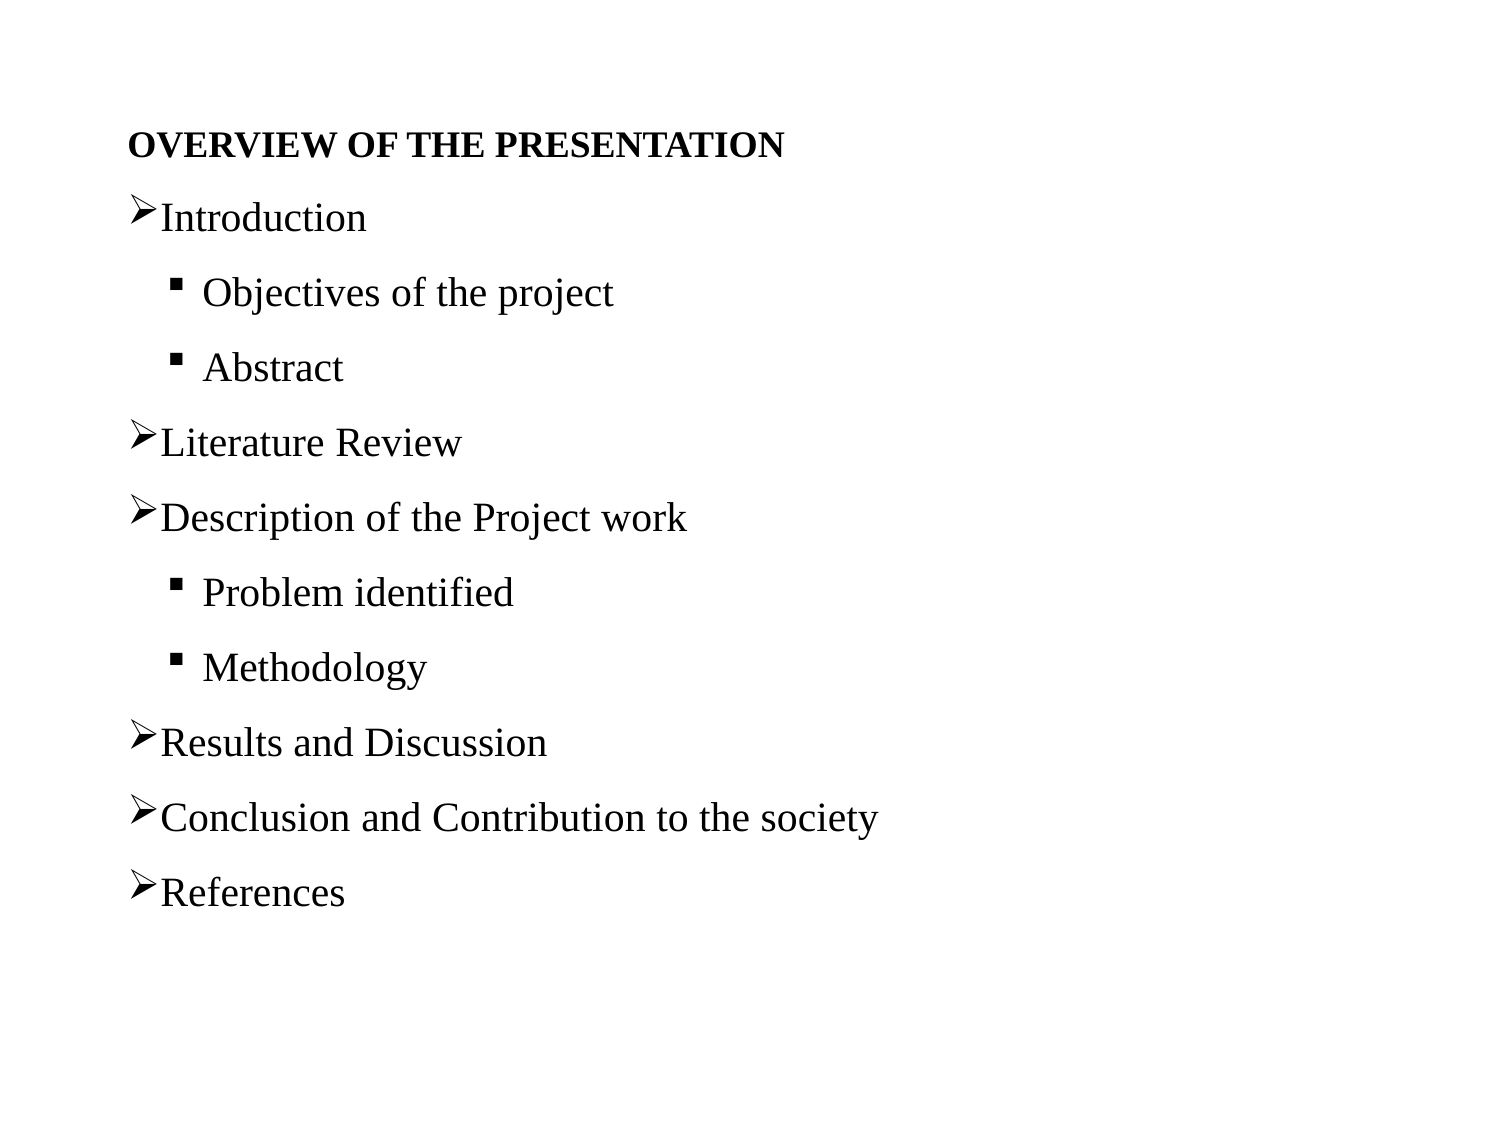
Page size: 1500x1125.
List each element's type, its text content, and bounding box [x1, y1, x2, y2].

text_box OVERVIEW OF THE PRESENTATION Introduction Objectives of the project Abstract Literature Review Description of the Project work Problem identified Methodology Results and Discussion Conclusion and Contribution to the society References [112, 112, 1225, 968]
